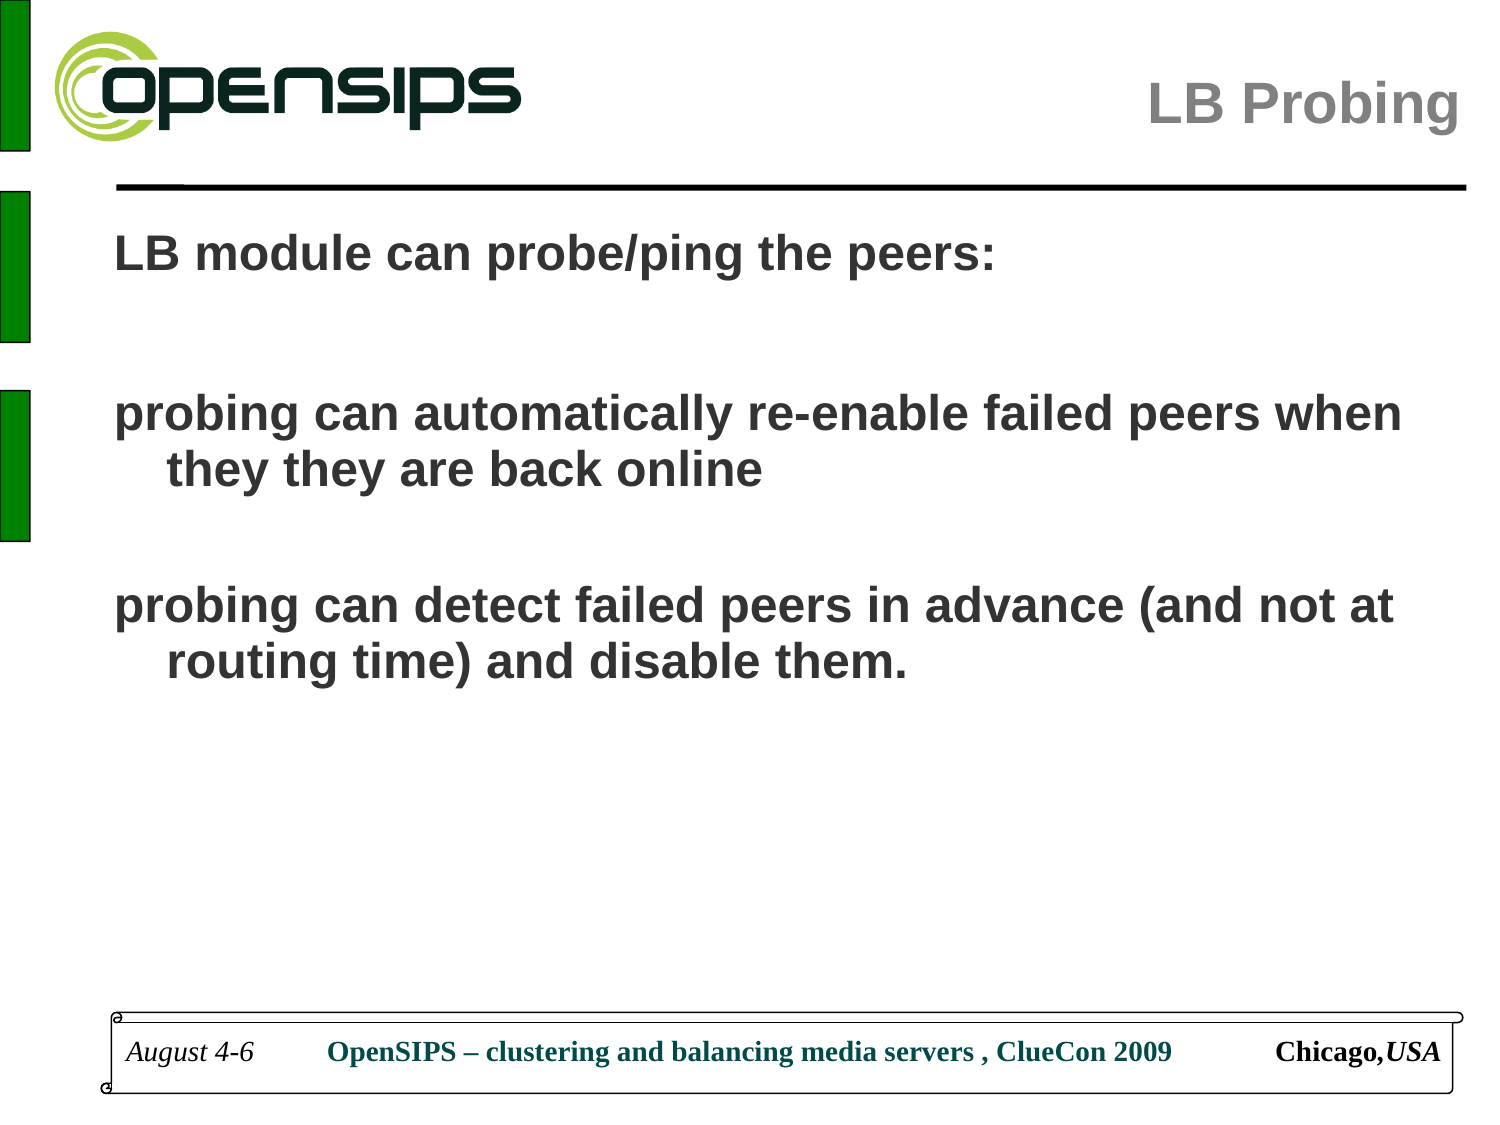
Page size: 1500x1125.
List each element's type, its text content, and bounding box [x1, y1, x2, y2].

list LB module can probe/ping the peers: probing can automatically re-enable failed peers when they they are back online probing can detect failed peers in advance (and not at routing time) and disable them. [112, 224, 1424, 961]
title LB Probing [299, 37, 1462, 188]
picture [51, 27, 532, 148]
